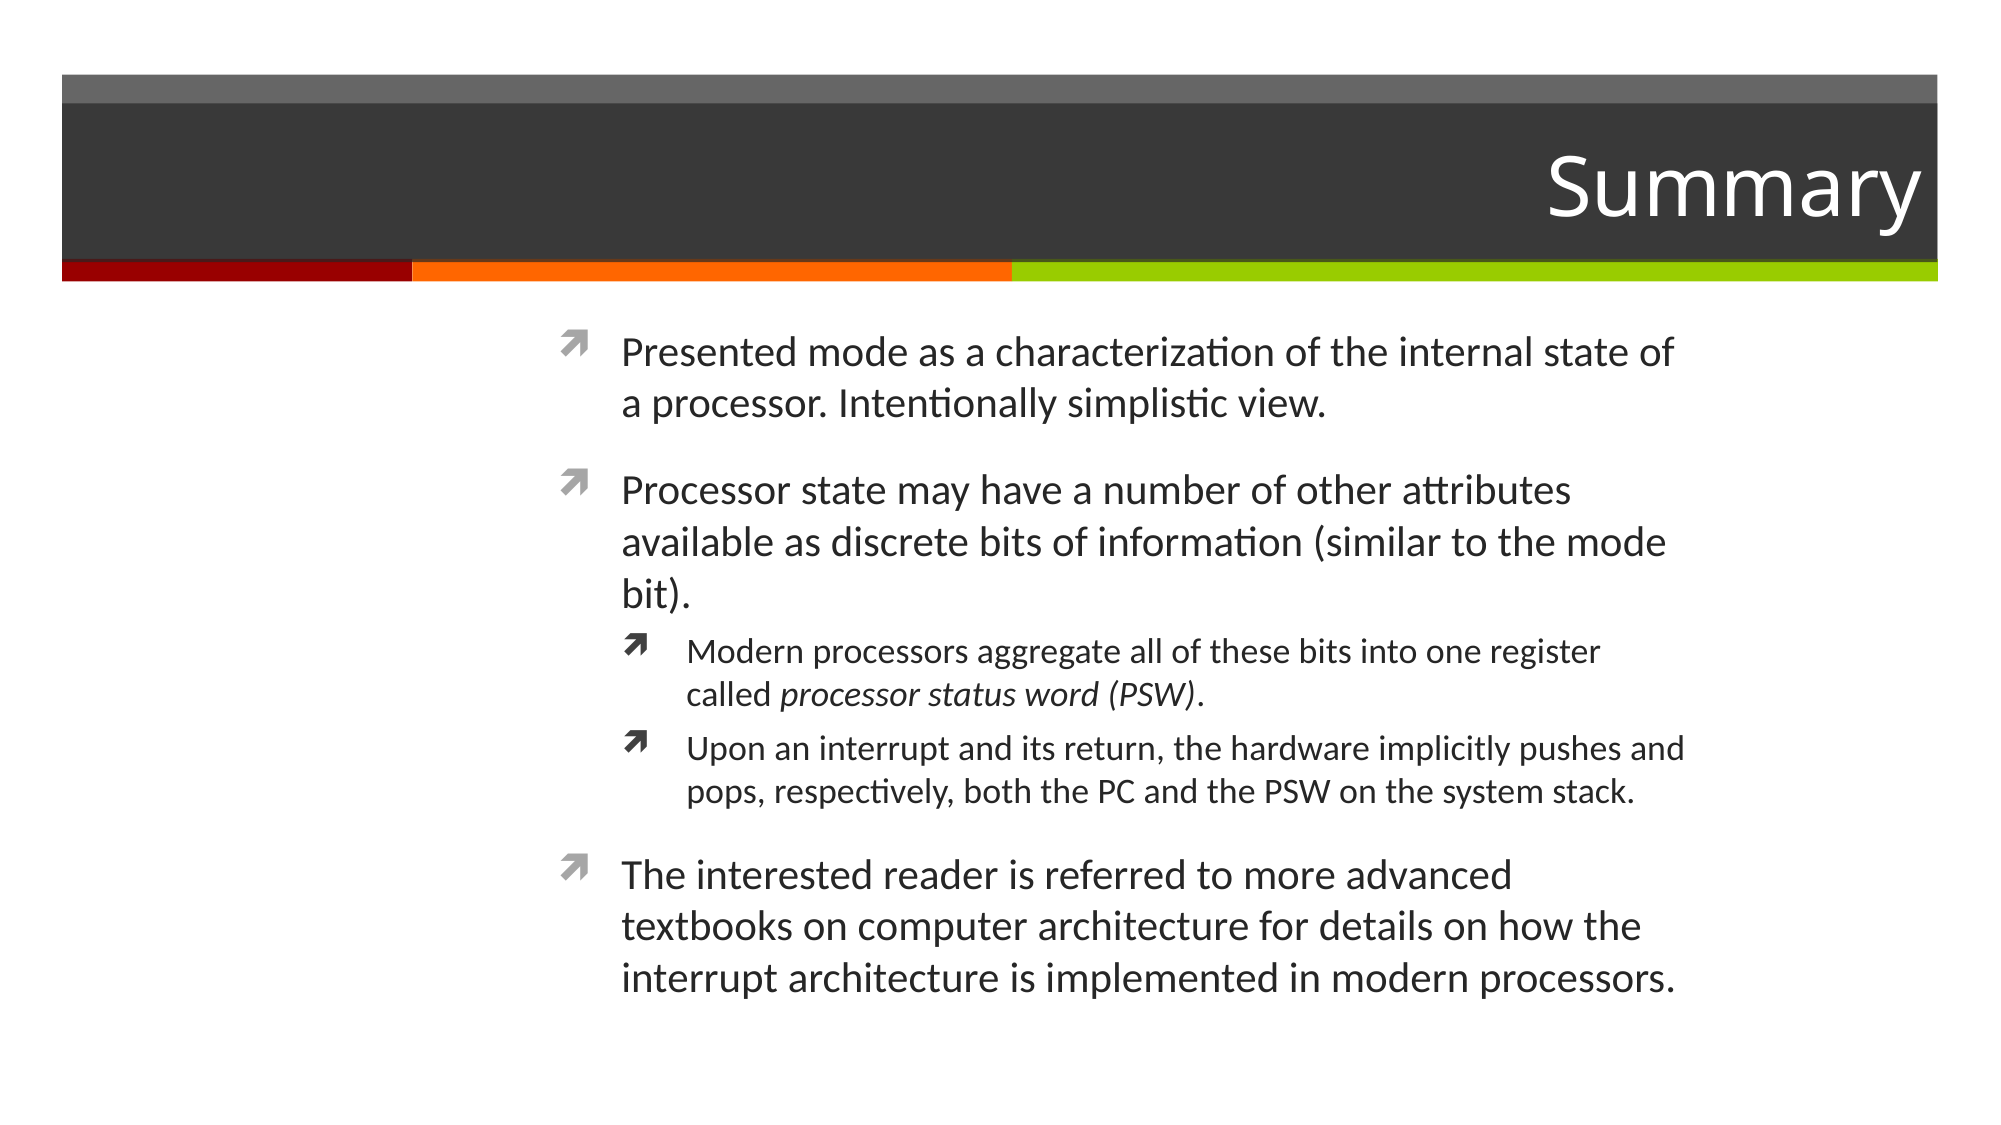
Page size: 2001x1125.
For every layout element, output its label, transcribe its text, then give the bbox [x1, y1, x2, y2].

list Presented mode as a characterization of the internal state of a processor. Intentionally simplistic view. Processor state may have a number of other attributes available as discrete bits of information (similar to the mode bit). Modern processors aggregate all of these bits into one register called processor status word (PSW). Upon an interrupt and its return, the hardware implicitly pushes and pops, respectively, both the PC and the PSW on the system stack. The interested reader is referred to more advanced textbooks on computer architecture for details on how the interrupt architecture is implemented in modern processors. [542, 315, 1704, 1107]
title Summary [62, 103, 1938, 263]
